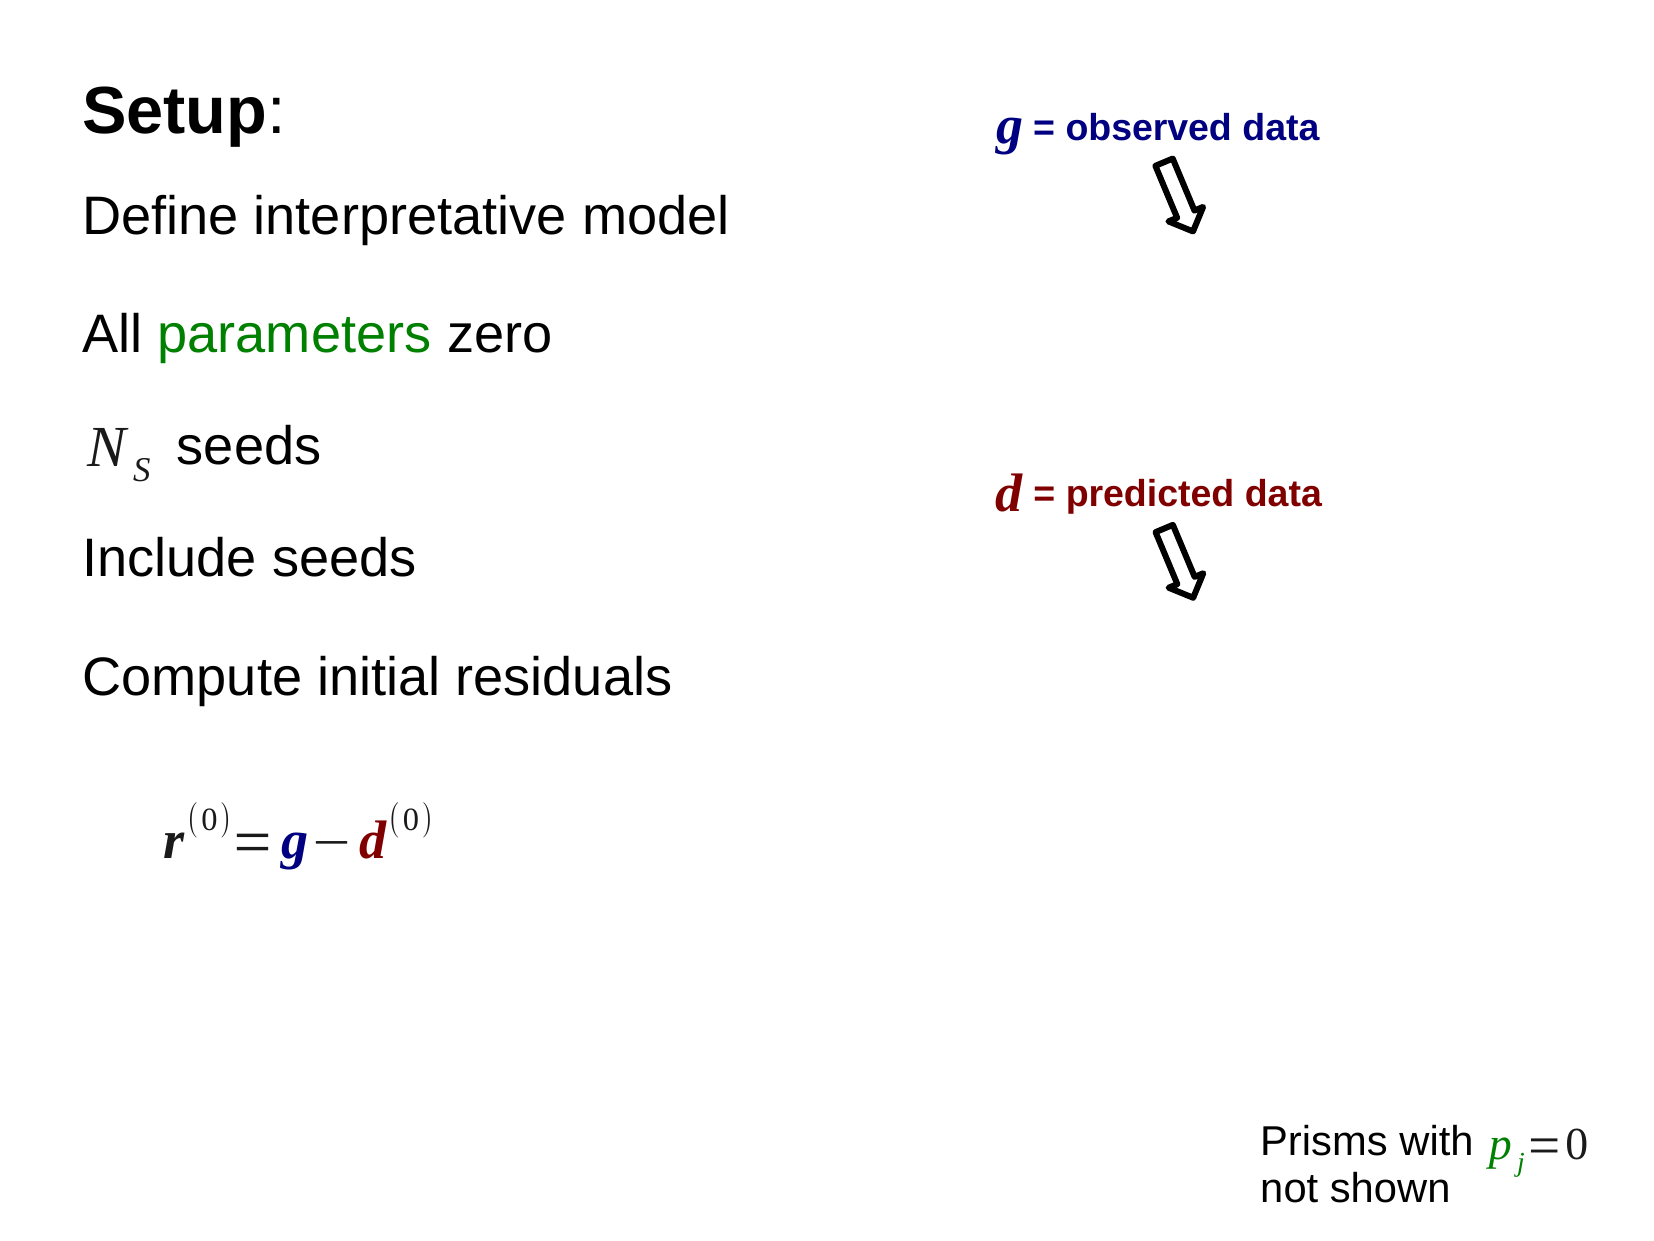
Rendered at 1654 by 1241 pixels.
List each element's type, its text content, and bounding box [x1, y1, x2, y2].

chart [154, 801, 439, 877]
chart [985, 92, 1030, 162]
text_box Compute initial residuals [67, 638, 689, 721]
text_box Setup: [67, 65, 301, 167]
chart [1476, 1117, 1595, 1179]
picture [553, 197, 1648, 1235]
text_box Prisms with not shown [1245, 1110, 1501, 1230]
text_box Define interpretative model [67, 177, 745, 260]
text_box seeds [161, 408, 337, 491]
chart [76, 413, 157, 492]
text_box [1237, 1087, 1613, 1241]
text_box Include seeds [67, 520, 433, 603]
picture [1173, 197, 1196, 226]
text_box = observed data [1018, 98, 1336, 162]
text_box = predicted data [1018, 464, 1338, 529]
text_box All parameters zero [67, 295, 568, 379]
chart [985, 458, 1029, 529]
